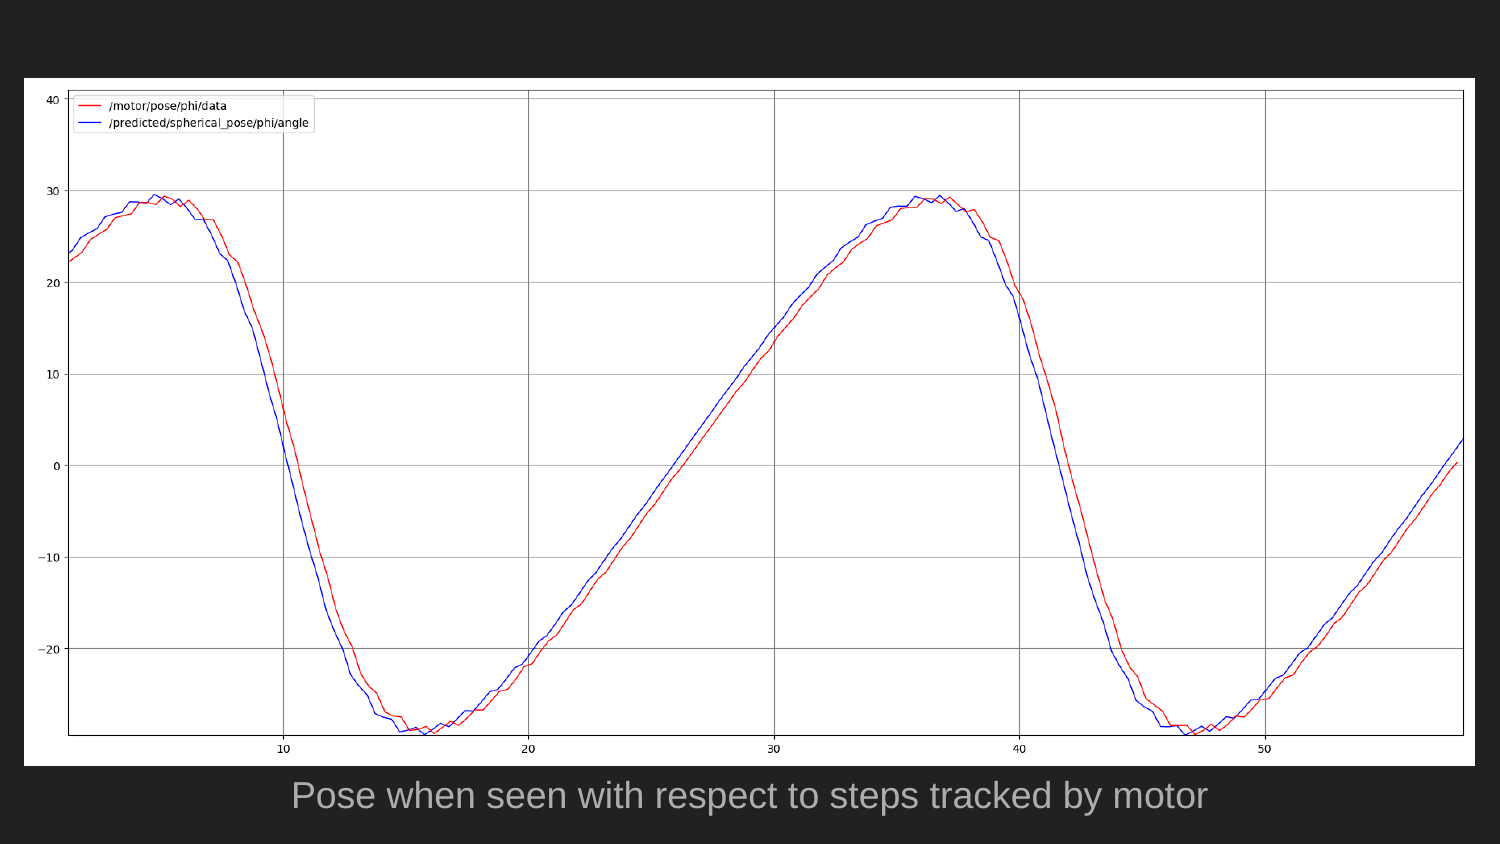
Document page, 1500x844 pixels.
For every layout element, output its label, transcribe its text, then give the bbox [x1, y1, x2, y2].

picture [24, 78, 1475, 766]
text_box Pose when seen with respect to steps tracked by motor [118, 756, 1382, 816]
